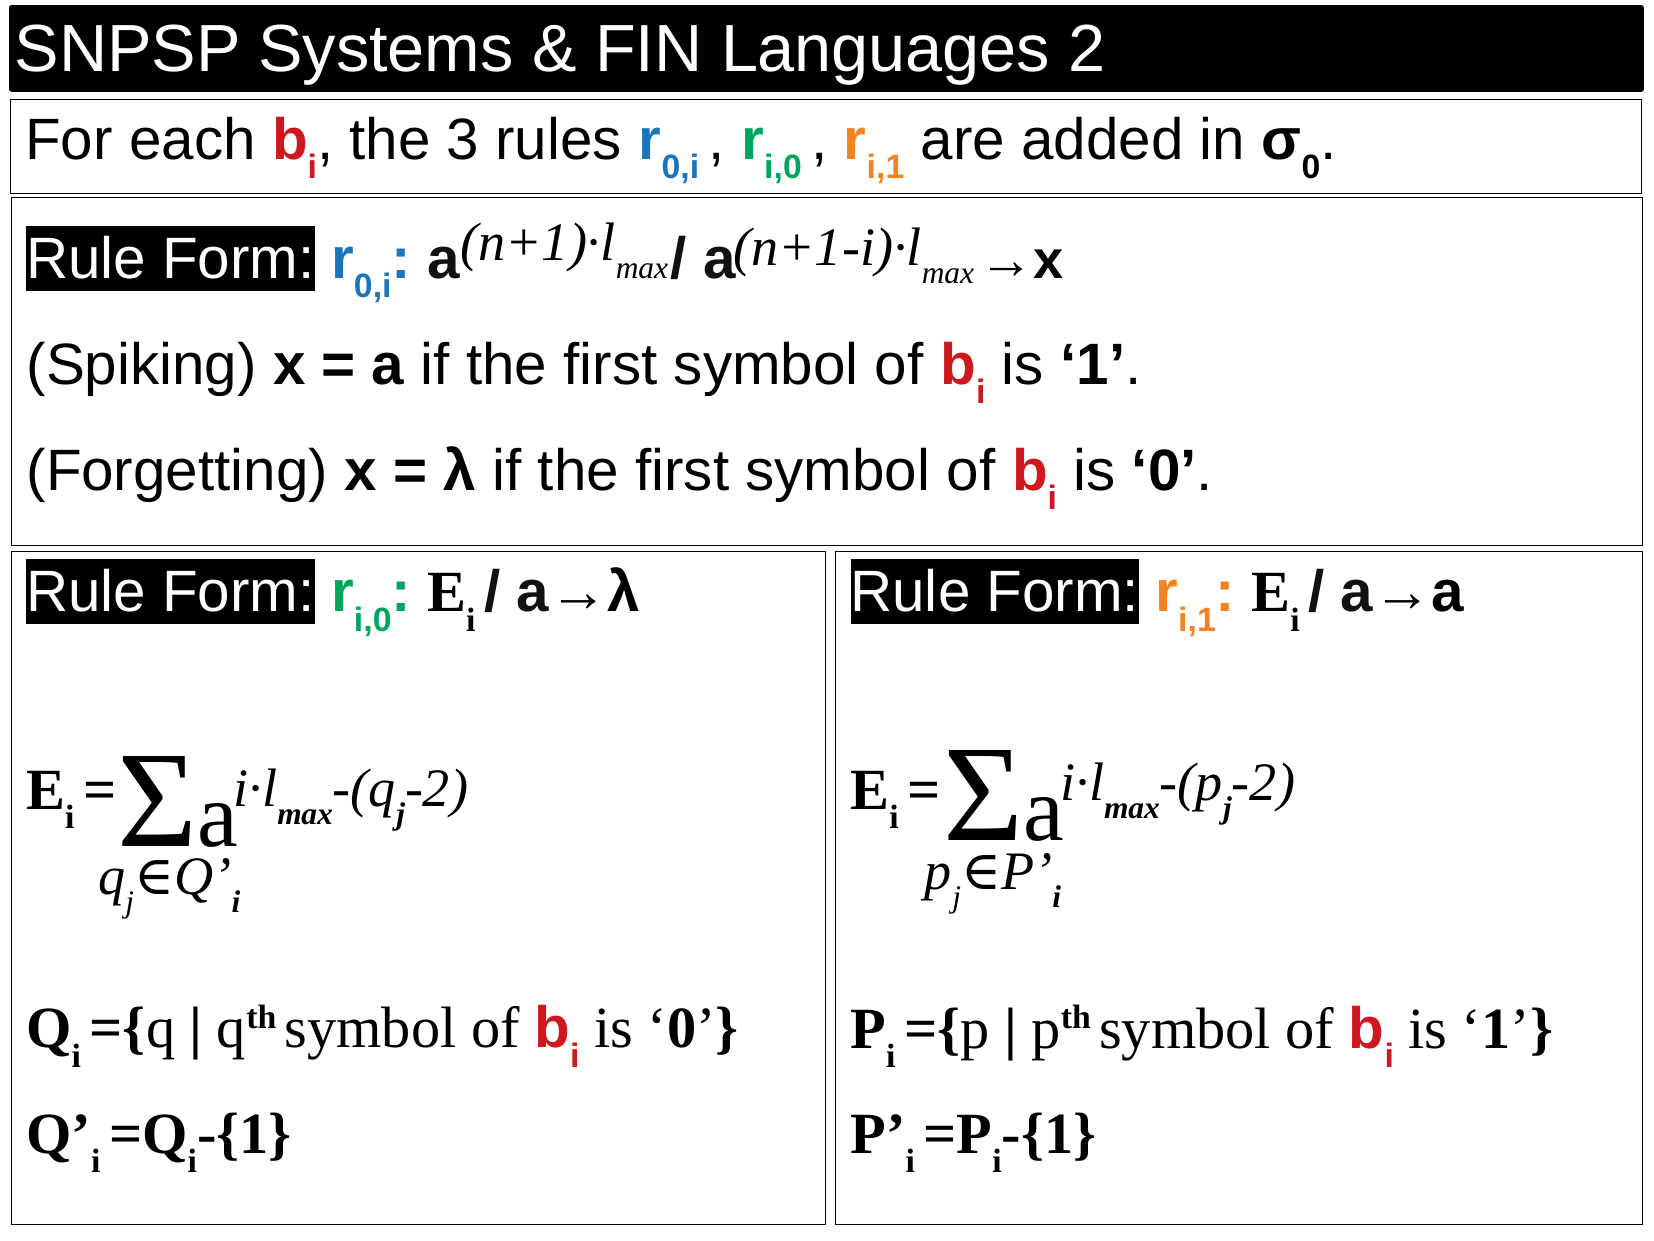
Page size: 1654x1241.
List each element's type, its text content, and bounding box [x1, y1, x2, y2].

text_box pj∈P’i [910, 833, 1150, 922]
text_box For each bi, the 3 rules r0,i , ri,0 , ri,1 are added in σ0. [10, 99, 1642, 194]
text_box Σa [102, 716, 258, 839]
title SNPSP Systems & FIN Languages 2 [11, 7, 1642, 89]
text_box i·lmax-(qj-2) [218, 750, 498, 857]
text_box Rule Form: ri,0: Ei / a→λ Ei = Qi ={q | qth symbol of bi is ‘0’} Q’i =Qi-{1} [11, 551, 826, 1225]
text_box (n+1-i)·lmax [718, 210, 989, 298]
text_box qj∈Q’i [83, 839, 323, 928]
text_box Rule Form: r0,i: a / a →x (Spiking) x = a if the first symbol of bi is ‘1’. (Forgetting) x = λ if the first symbol of bi is ‘0’. [11, 197, 1643, 546]
text_box Rule Form: ri,1: Ei / a→a Ei = Pi ={p | pth symbol of bi is ‘1’} P’i =Pi-{1} [835, 551, 1643, 1225]
text_box Σa [929, 710, 1085, 833]
text_box i·lmax-(pj-2) [1045, 744, 1325, 851]
text_box (n+1)·lmax [445, 204, 685, 293]
